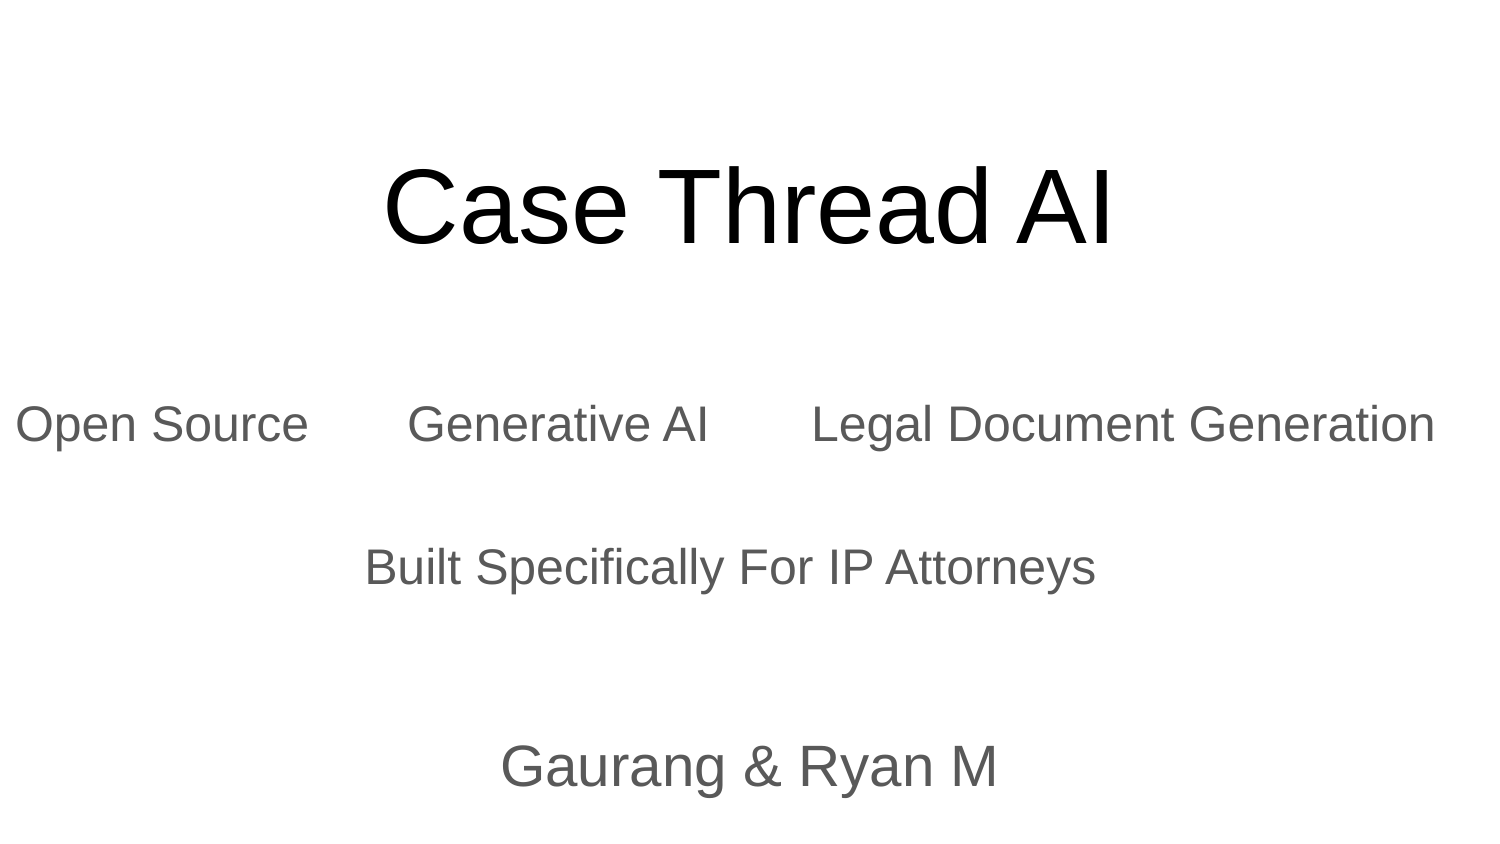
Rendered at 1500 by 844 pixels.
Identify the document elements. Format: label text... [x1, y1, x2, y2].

text_box Generative AI [392, 376, 734, 467]
text_box Built Specifically For IP Attorneys [349, 519, 1151, 610]
text_box Open Source [0, 376, 375, 467]
subtitle Gaurang & Ryan M [51, 713, 1449, 844]
text_box Legal Document Generation [796, 376, 1500, 467]
title Case Thread AI [51, 122, 1449, 280]
